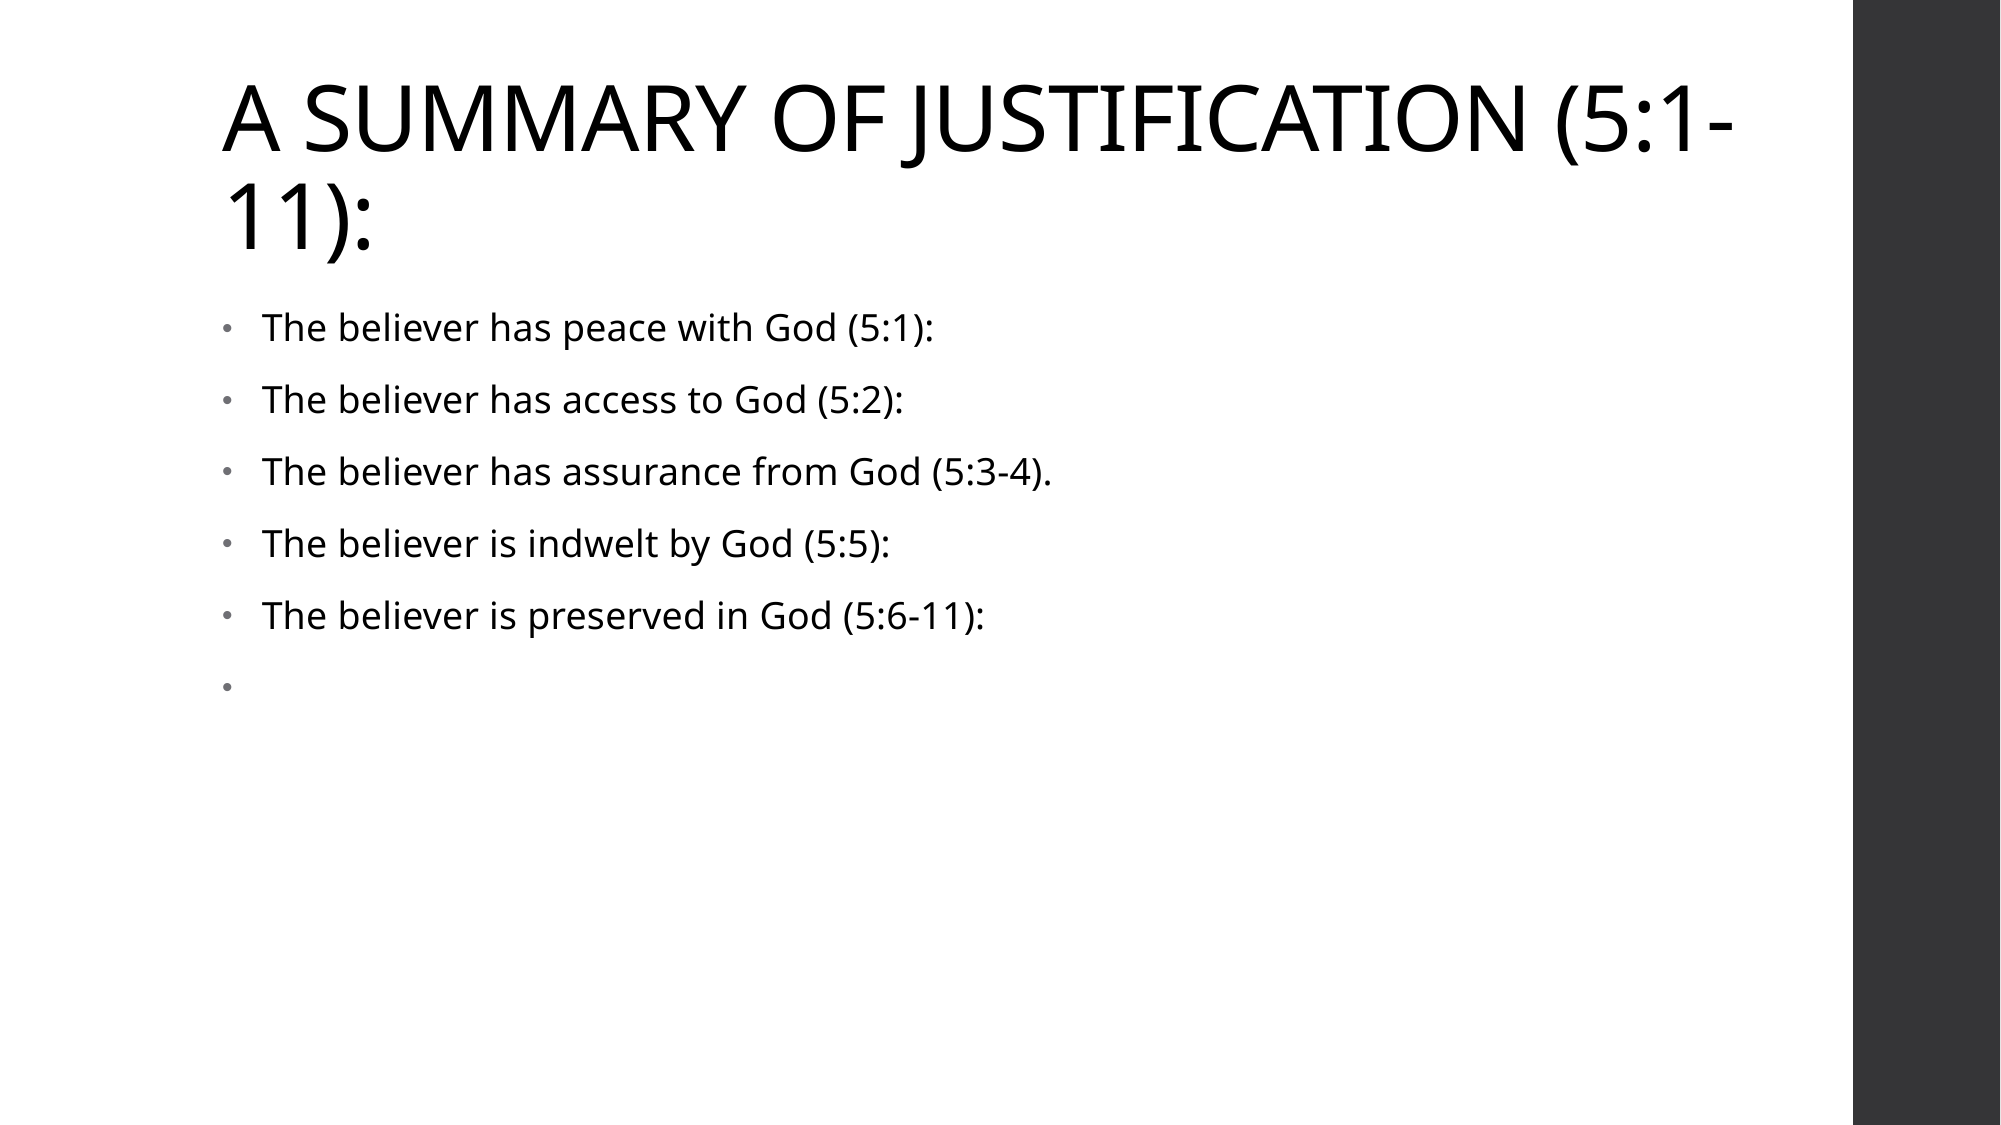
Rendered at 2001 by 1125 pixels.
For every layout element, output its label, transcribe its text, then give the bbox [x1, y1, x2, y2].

list The believer has peace with God (5:1): The believer has access to God (5:2): The believer has assurance from God (5:3-4). The believer is indwelt by God (5:5): The believer is preserved in God (5:6-11): [206, 299, 1617, 1014]
title A SUMMARY OF JUSTIFICATION (5:1-11): [206, 60, 1797, 278]
